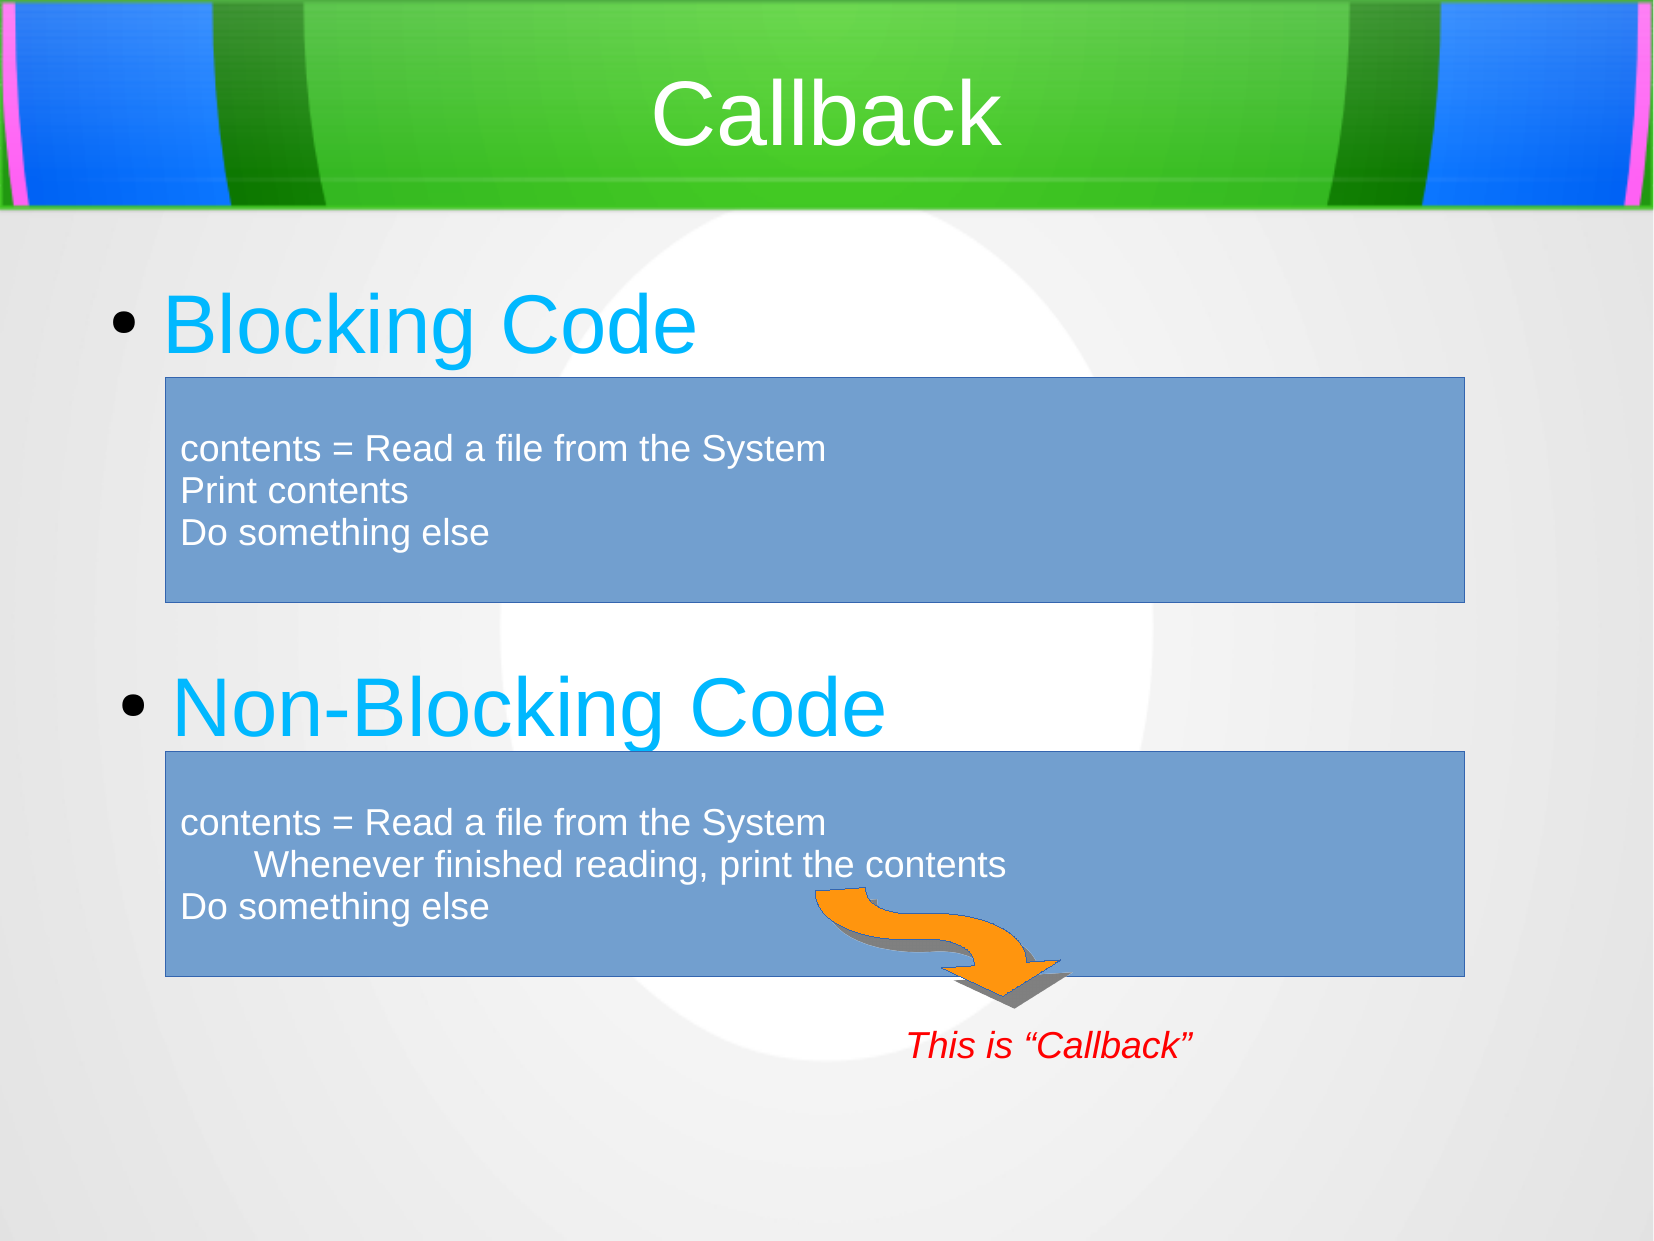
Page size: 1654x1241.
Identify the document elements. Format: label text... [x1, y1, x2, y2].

text_box contents = Read a file from the System Whenever finished reading, print the contents Do something else [165, 751, 1465, 977]
text_box Blocking Code [94, 270, 1123, 379]
text_box contents = Read a file from the System Print contents Do something else [165, 377, 1465, 603]
text_box This is “Callback” [890, 1016, 1207, 1074]
text_box Non-Blocking Code [103, 654, 1132, 762]
picture [0, 0, 1654, 1241]
title Callback [82, 49, 1571, 179]
text_box [815, 887, 1061, 997]
